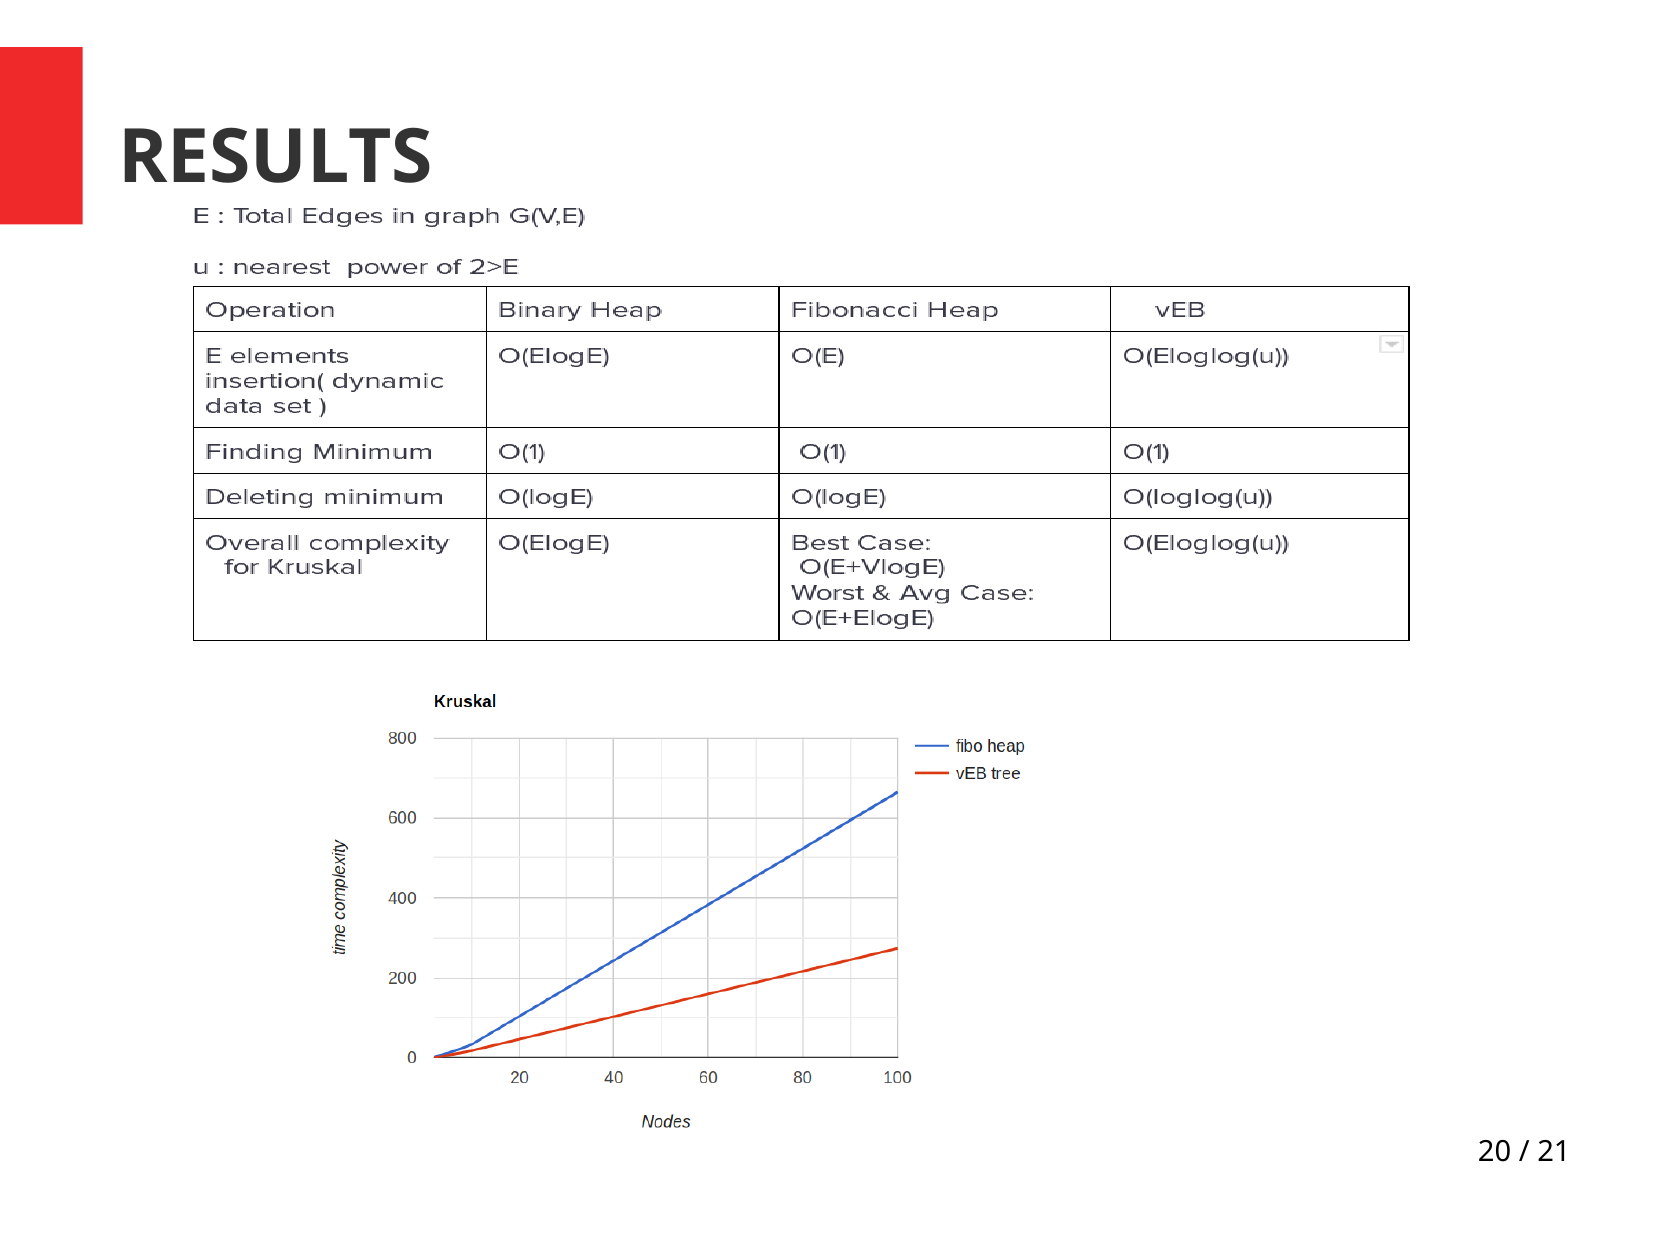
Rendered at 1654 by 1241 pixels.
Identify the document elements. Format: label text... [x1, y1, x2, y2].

picture [141, 188, 1465, 650]
picture [307, 655, 1087, 1205]
title RESULTS [118, 49, 1571, 257]
